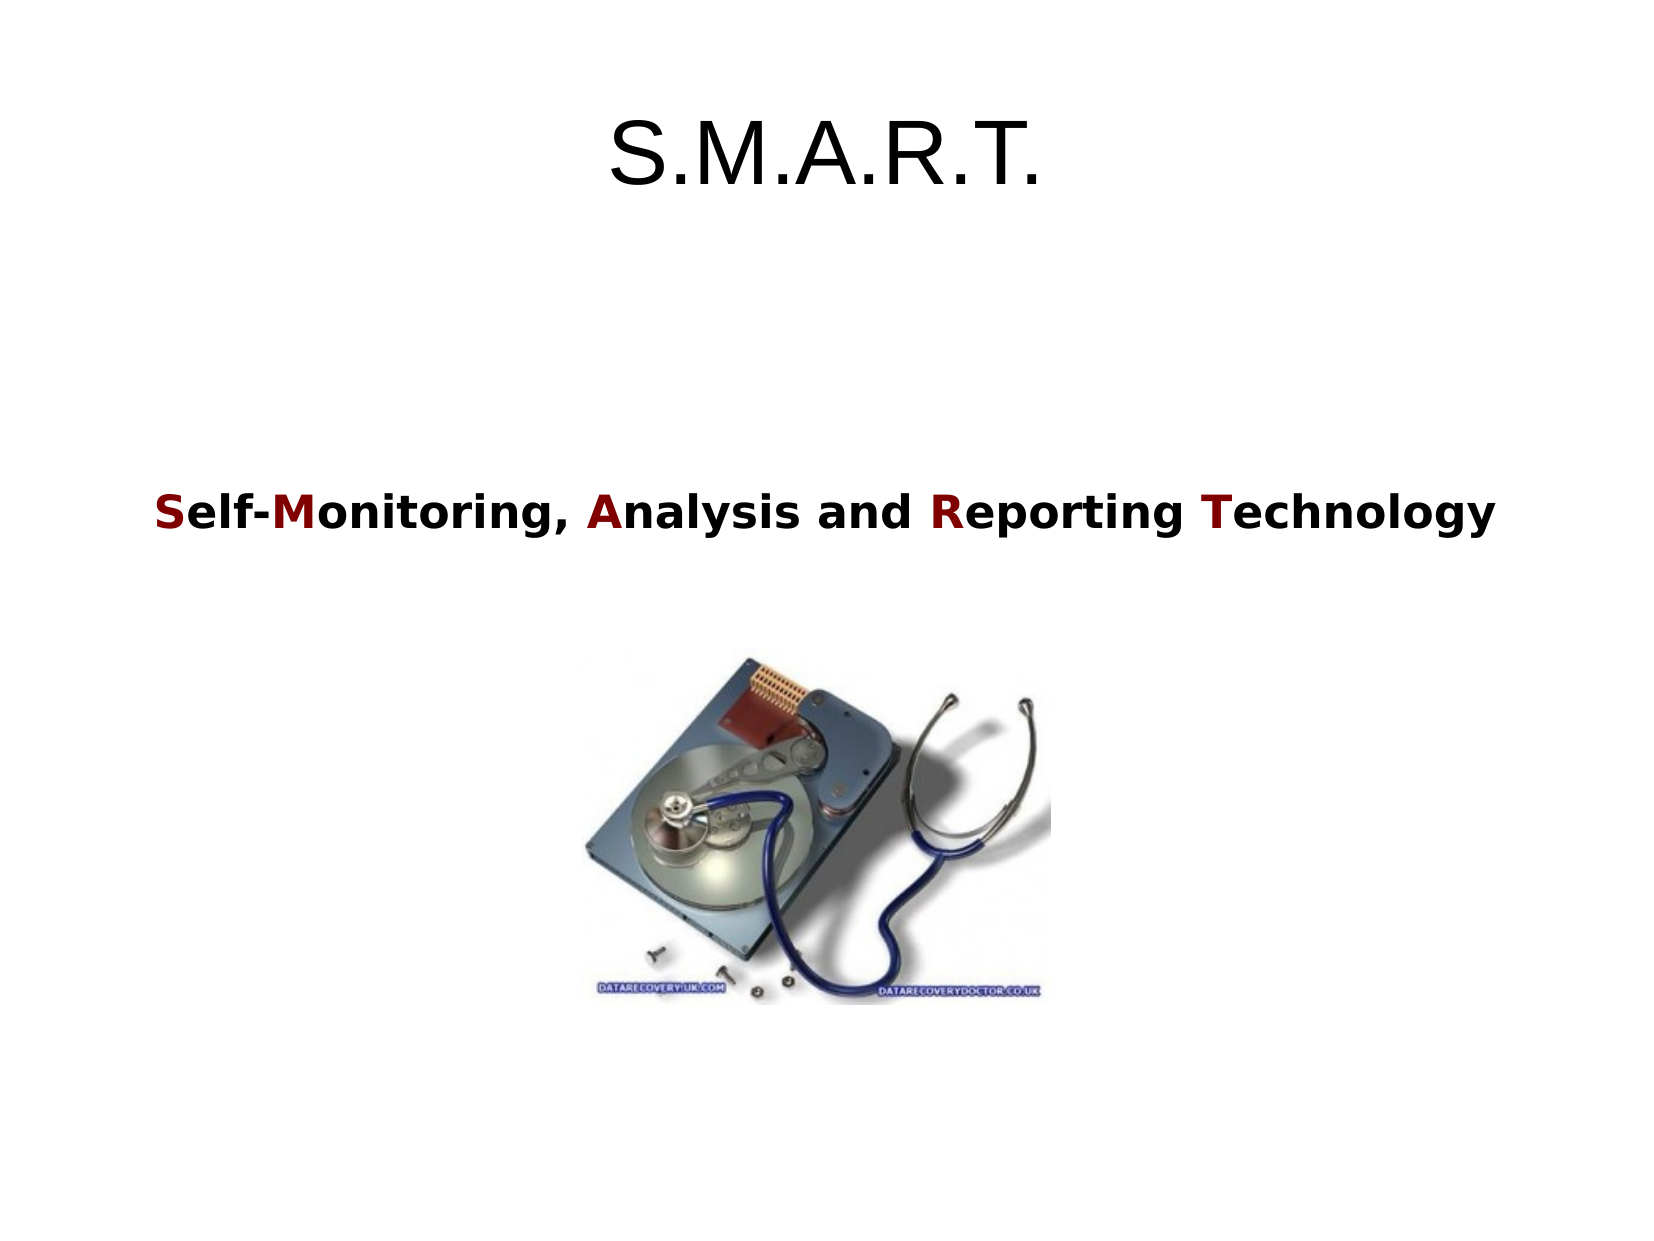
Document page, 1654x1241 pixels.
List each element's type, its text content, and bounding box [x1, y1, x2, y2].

list Self-Monitoring, Analysis and Reporting Technology [82, 290, 1571, 1109]
picture [581, 648, 1051, 1006]
title S.M.A.R.T. [82, 49, 1571, 257]
